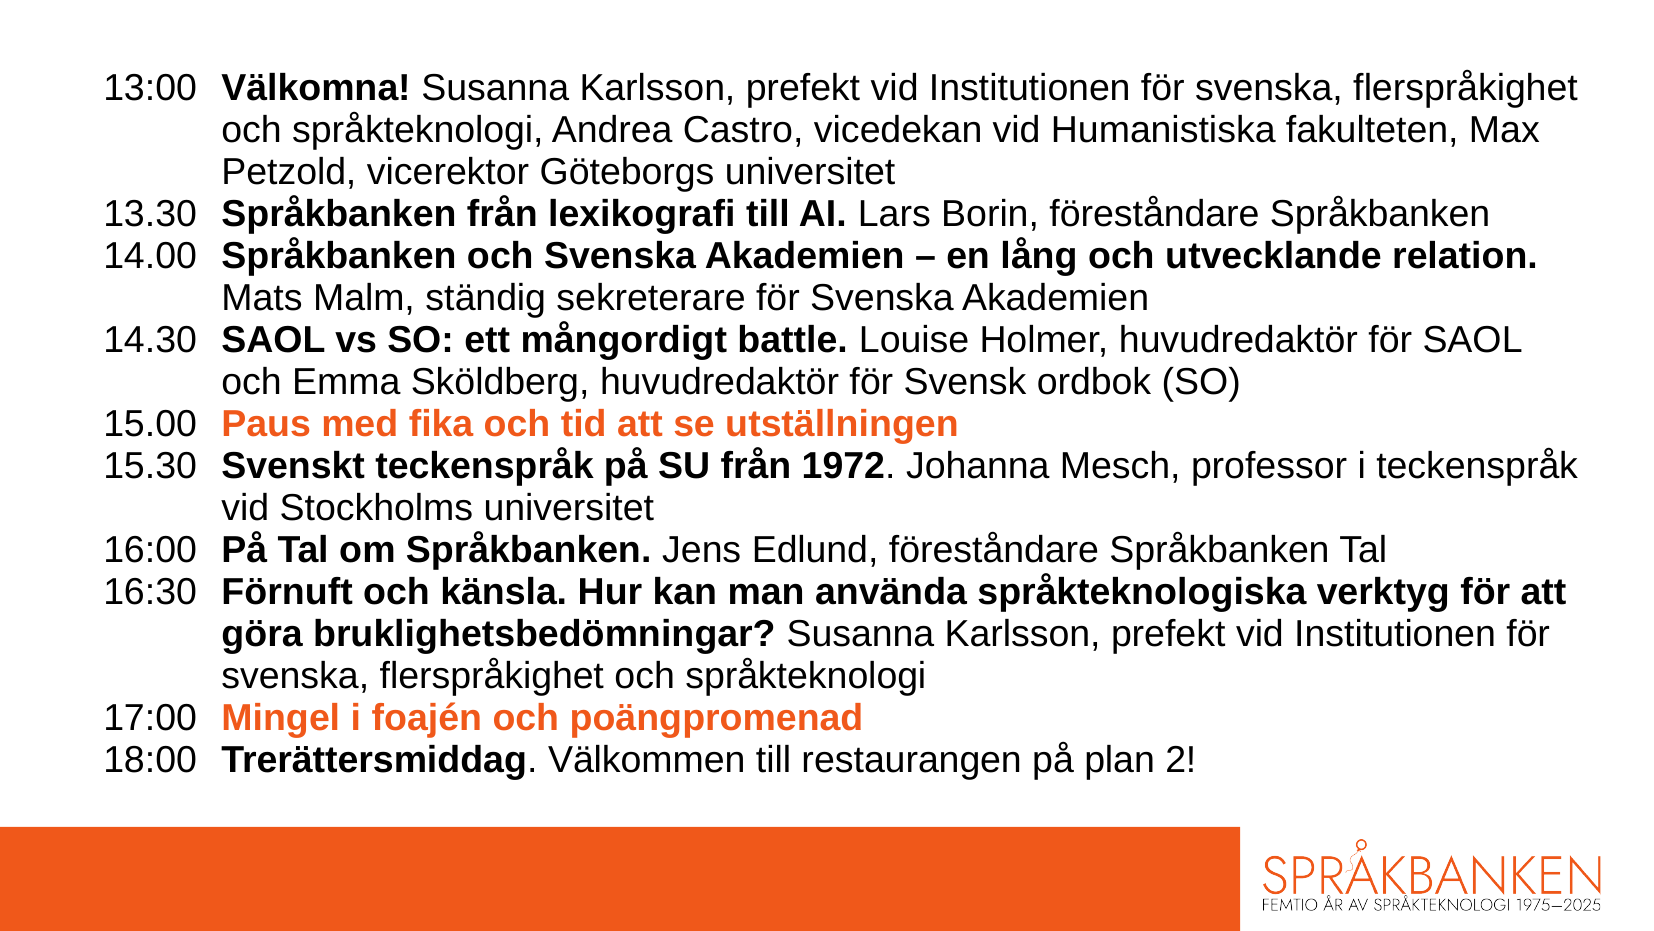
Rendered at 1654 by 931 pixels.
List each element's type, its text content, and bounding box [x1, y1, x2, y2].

picture [1263, 839, 1601, 911]
text_box 13:00 Välkomna! Susanna Karlsson, prefekt vid Institutionen för svenska, flerspråkighet och språkteknologi, Andrea Castro, vicedekan vid Humanistiska fakulteten, Max Petzold, vicerektor Göteborgs universitet 13.30 Språkbanken från lexikografi till AI. Lars Borin, föreståndare Språkbanken 14.00 Språkbanken och Svenska Akademien – en lång och utvecklande relation. Mats Malm, ständig sekreterare för Svenska Akademien 14.30 SAOL vs SO: ett mångordigt battle. Louise Holmer, huvudredaktör för SAOL och Emma Sköldberg, huvudredaktör för Svensk ordbok (SO) 15.00 Paus med fika och tid att se utställningen 15.30 Svenskt teckenspråk på SU från 1972. Johanna Mesch, professor i teckenspråk vid Stockholms universitet 16:00 På Tal om Språkbanken. Jens Edlund, föreståndare Språkbanken Tal 16:30 Förnuft och känsla. Hur kan man använda språkteknologiska verktyg för att göra bruklighetsbedömningar? Susanna Karlsson, prefekt vid Institutionen för svenska, flerspråkighet och språkteknologi 17:00 Mingel i foajén och poängpromenad 18:00 Trerättersmiddag. Välkommen till restaurangen på plan 2! [88, 59, 1595, 788]
